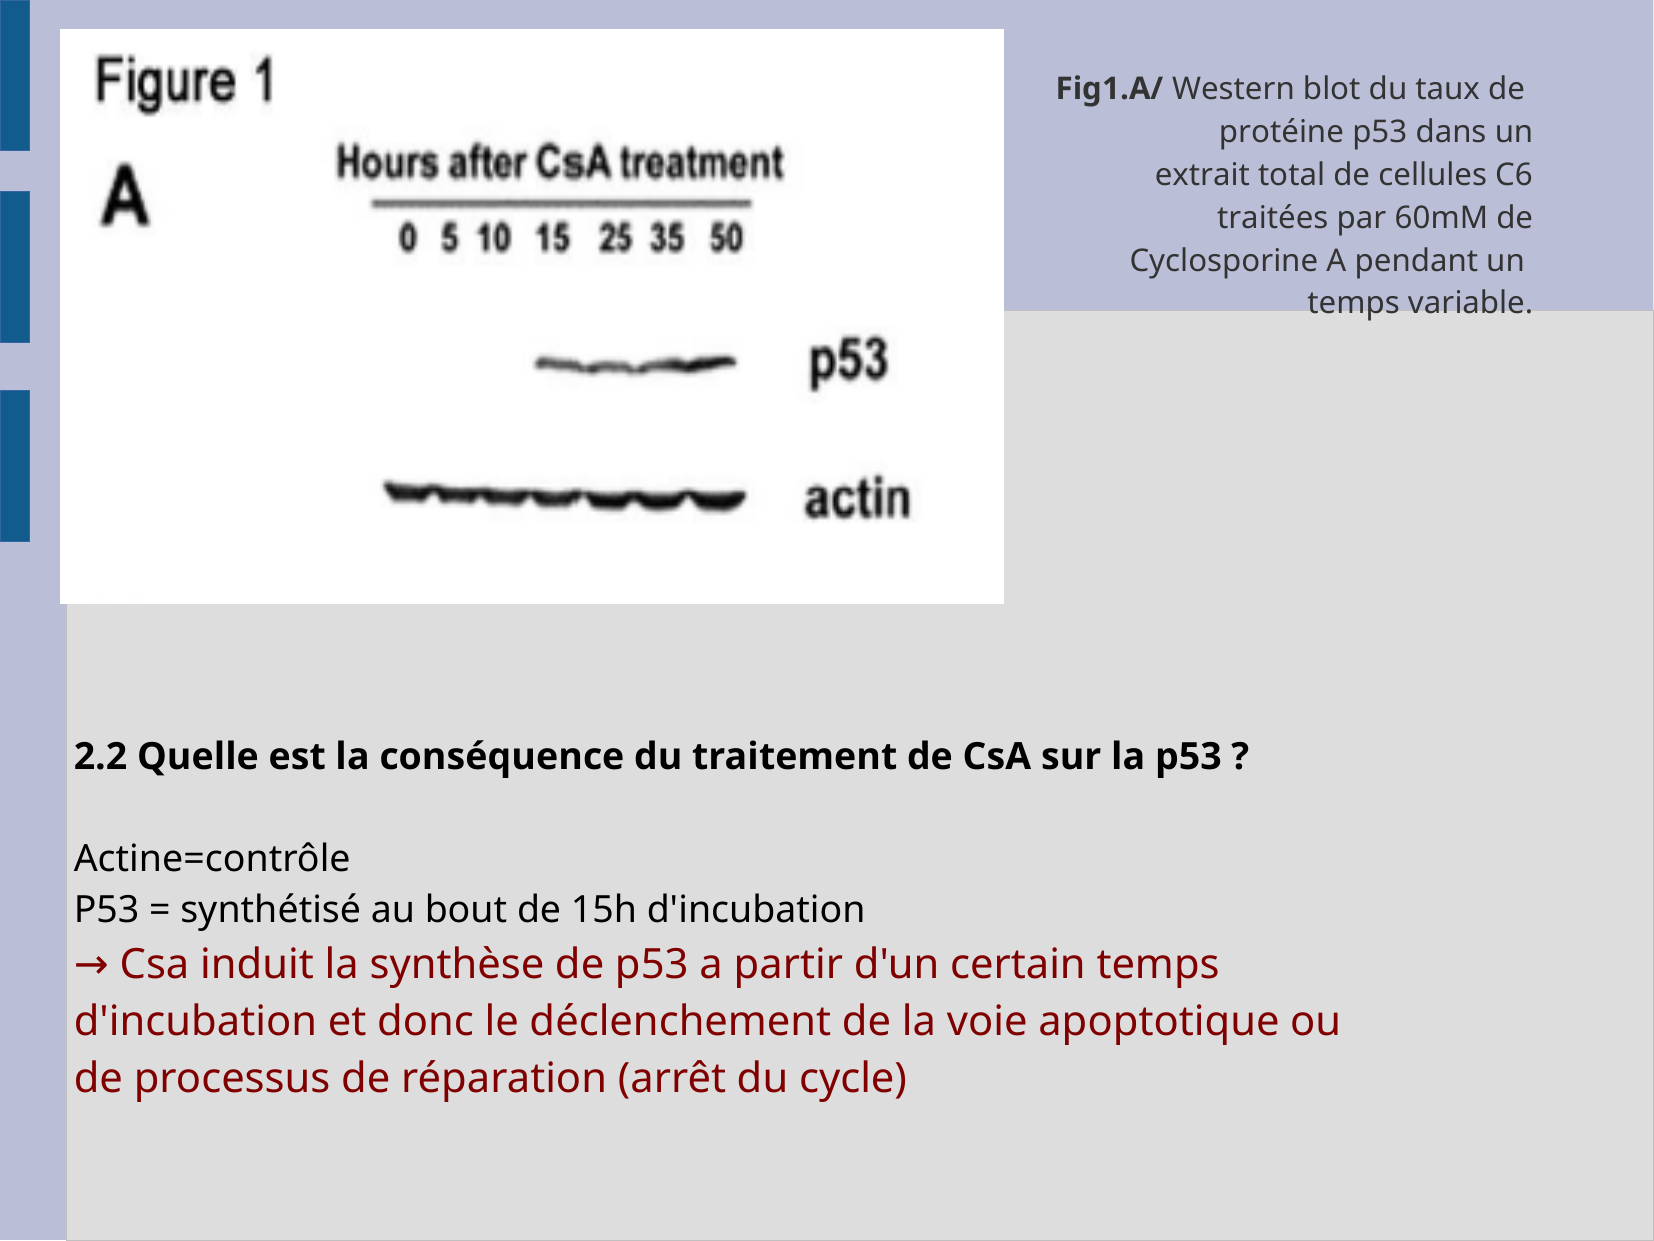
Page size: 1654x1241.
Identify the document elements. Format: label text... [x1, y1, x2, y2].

text_box 2.2 Quelle est la conséquence du traitement de CsA sur la p53 ? Actine=contrôle P53 = synthétisé au bout de 15h d'incubation → Csa induit la synthèse de p53 a partir d'un certain temps d'incubation et donc le déclenchement de la voie apoptotique ou de processus de réparation (arrêt du cycle) [59, 620, 1388, 1241]
picture [60, 29, 1004, 604]
title Fig1.A/ Western blot du taux de protéine p53 dans un extrait total de cellules C6 traitées par 60mM de Cyclosporine A pendant un temps variable. [1004, 80, 1534, 309]
